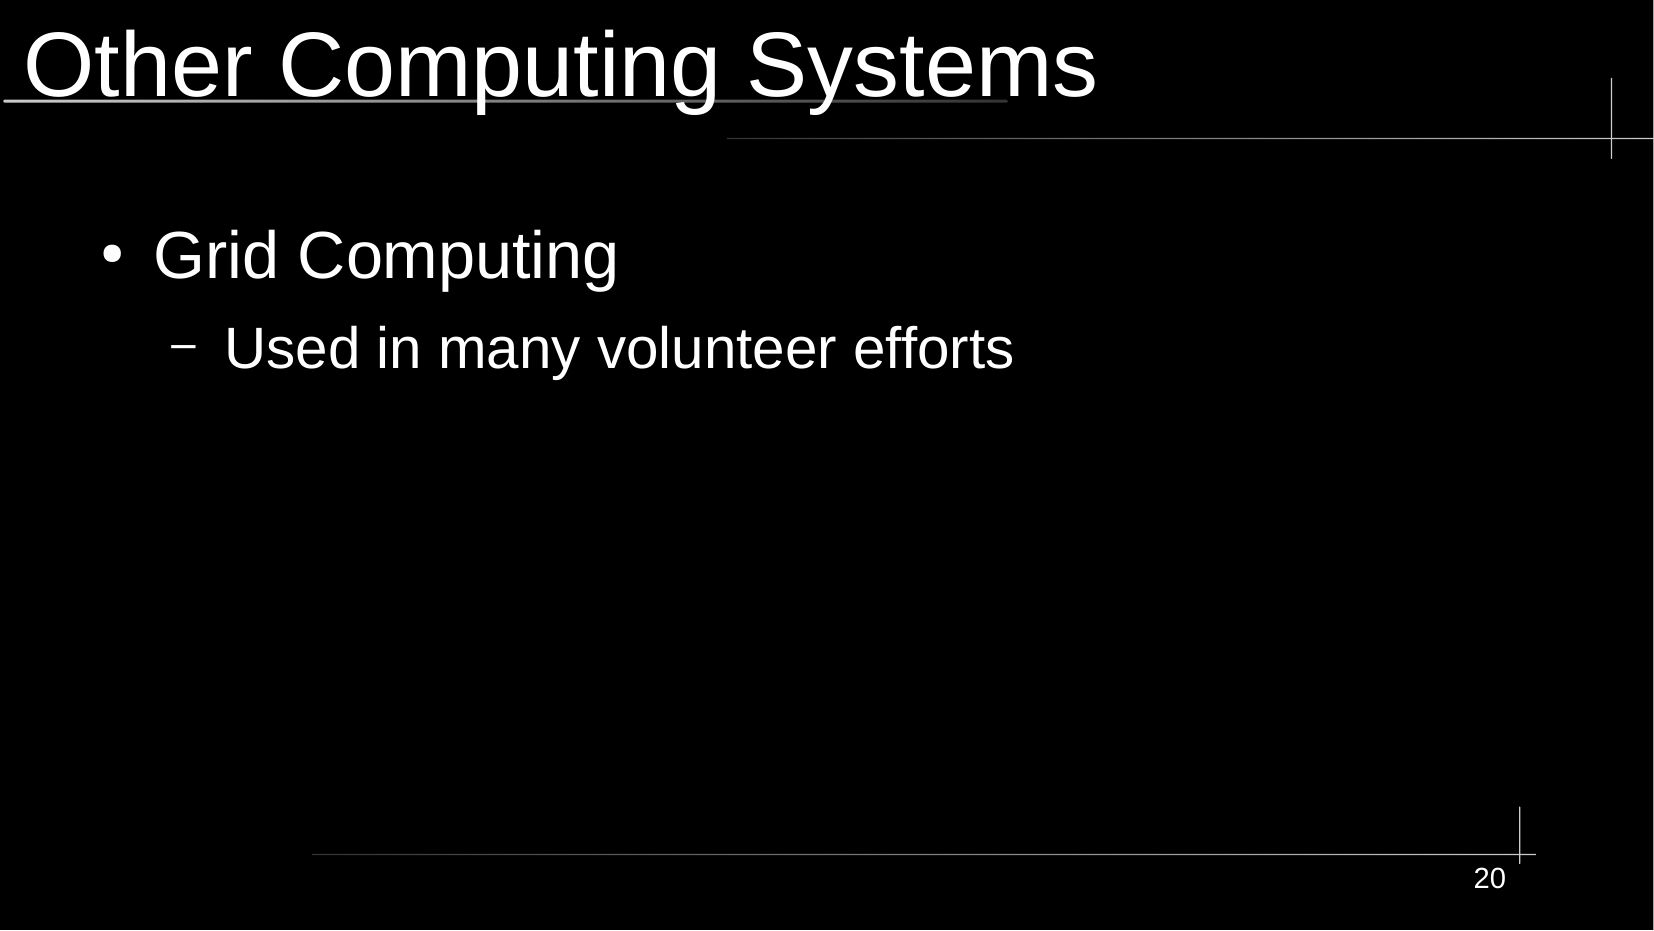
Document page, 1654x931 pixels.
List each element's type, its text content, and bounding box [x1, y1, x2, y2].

title Other Computing Systems [23, 11, 1589, 119]
list Grid Computing Used in many volunteer efforts [82, 217, 1571, 851]
